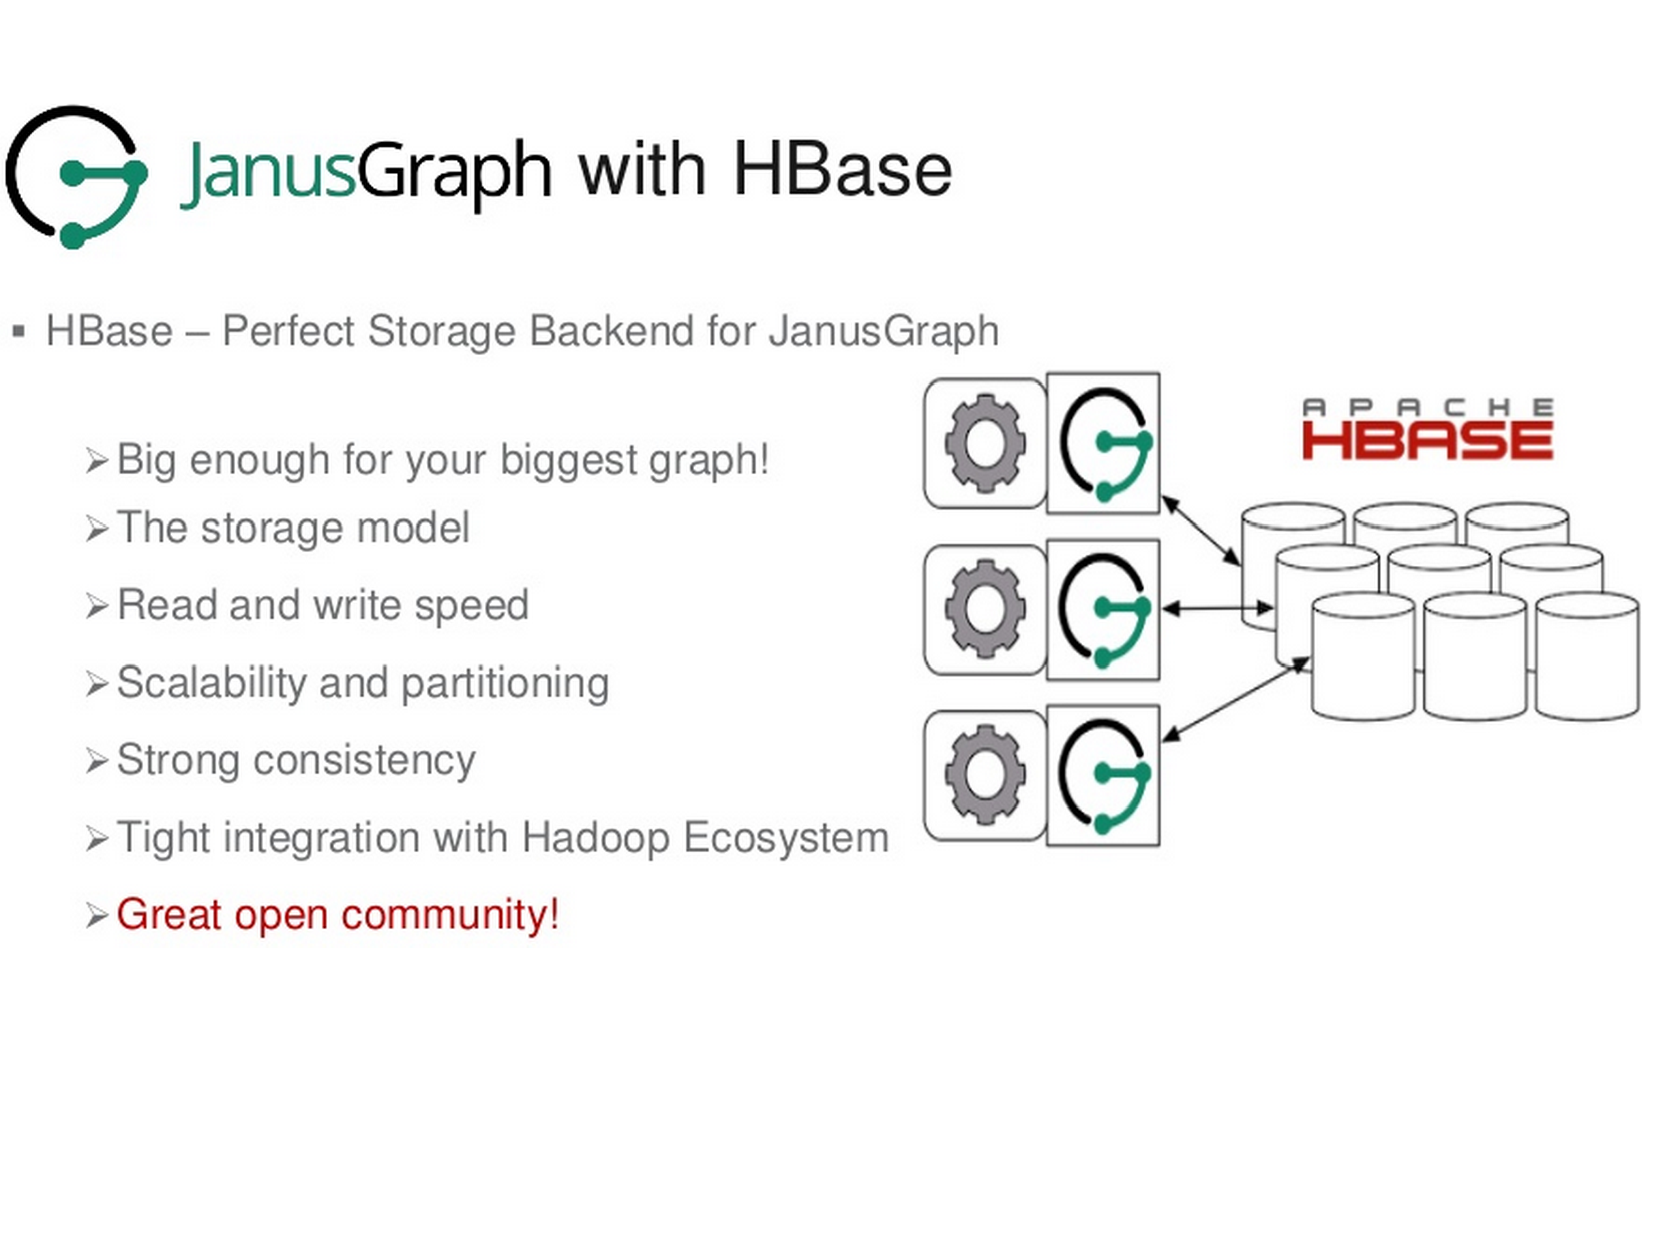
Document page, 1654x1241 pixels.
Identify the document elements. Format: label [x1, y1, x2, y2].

picture [0, 103, 1642, 948]
